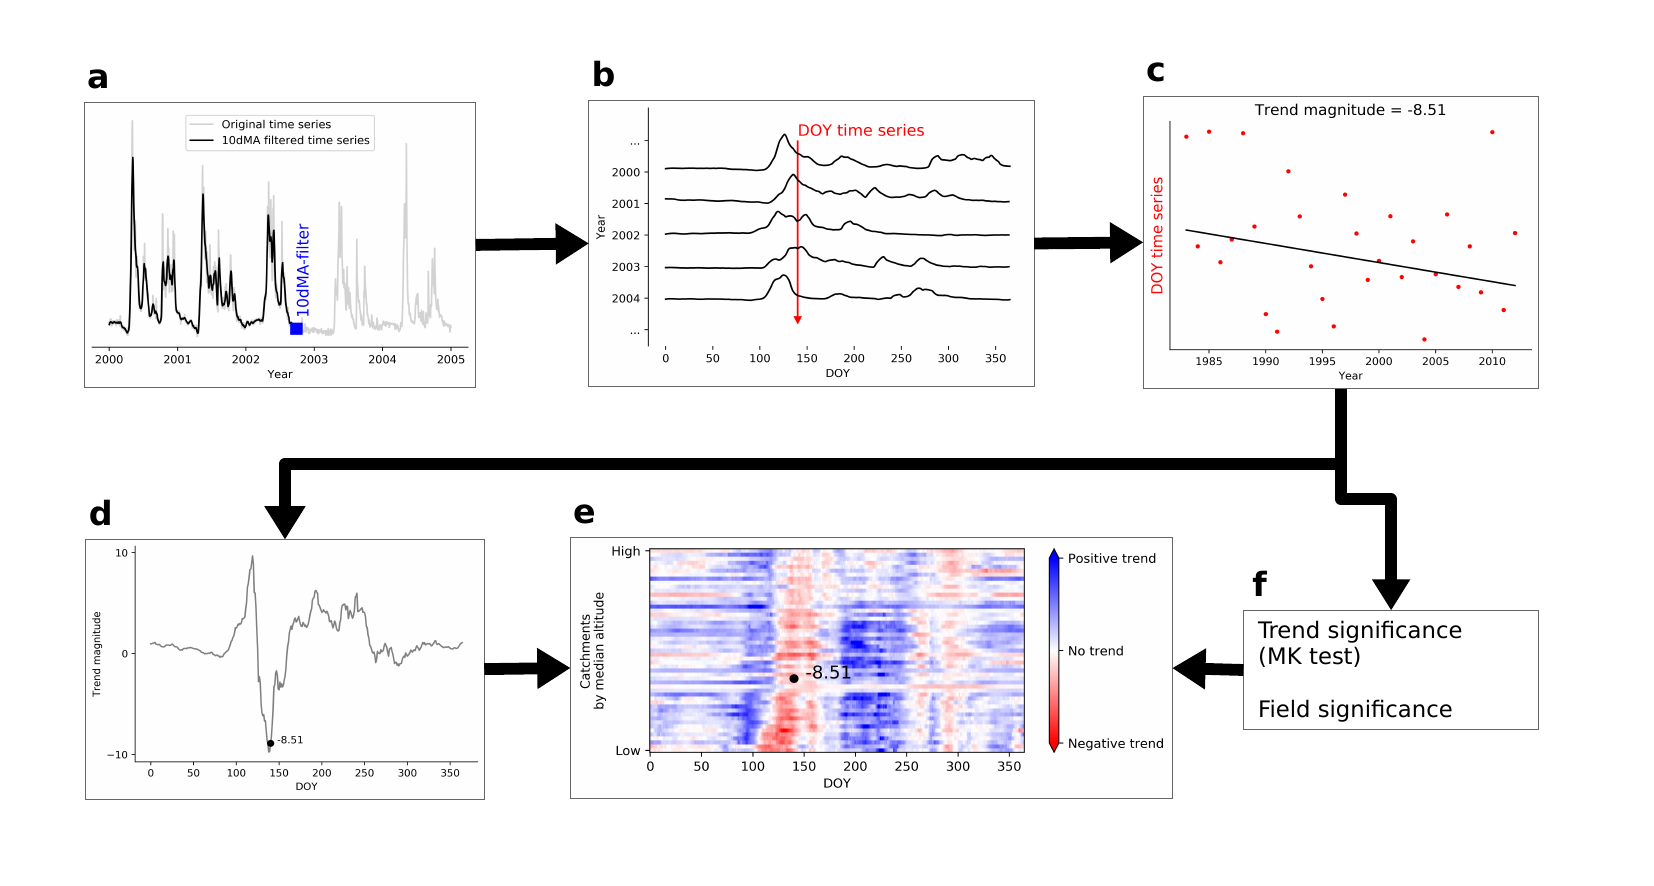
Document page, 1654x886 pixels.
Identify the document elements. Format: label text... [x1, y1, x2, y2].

text_box b [576, 48, 625, 103]
text_box Trend significance (MK test) Field significance [1243, 610, 1539, 730]
picture [1143, 96, 1539, 389]
picture [84, 102, 476, 388]
picture [85, 539, 485, 800]
text_box a [72, 50, 120, 105]
text_box c [1131, 43, 1179, 98]
picture [588, 100, 1035, 387]
text_box e [558, 485, 606, 540]
picture [570, 537, 1173, 799]
text_box d [74, 487, 122, 542]
text_box f [1237, 558, 1285, 613]
